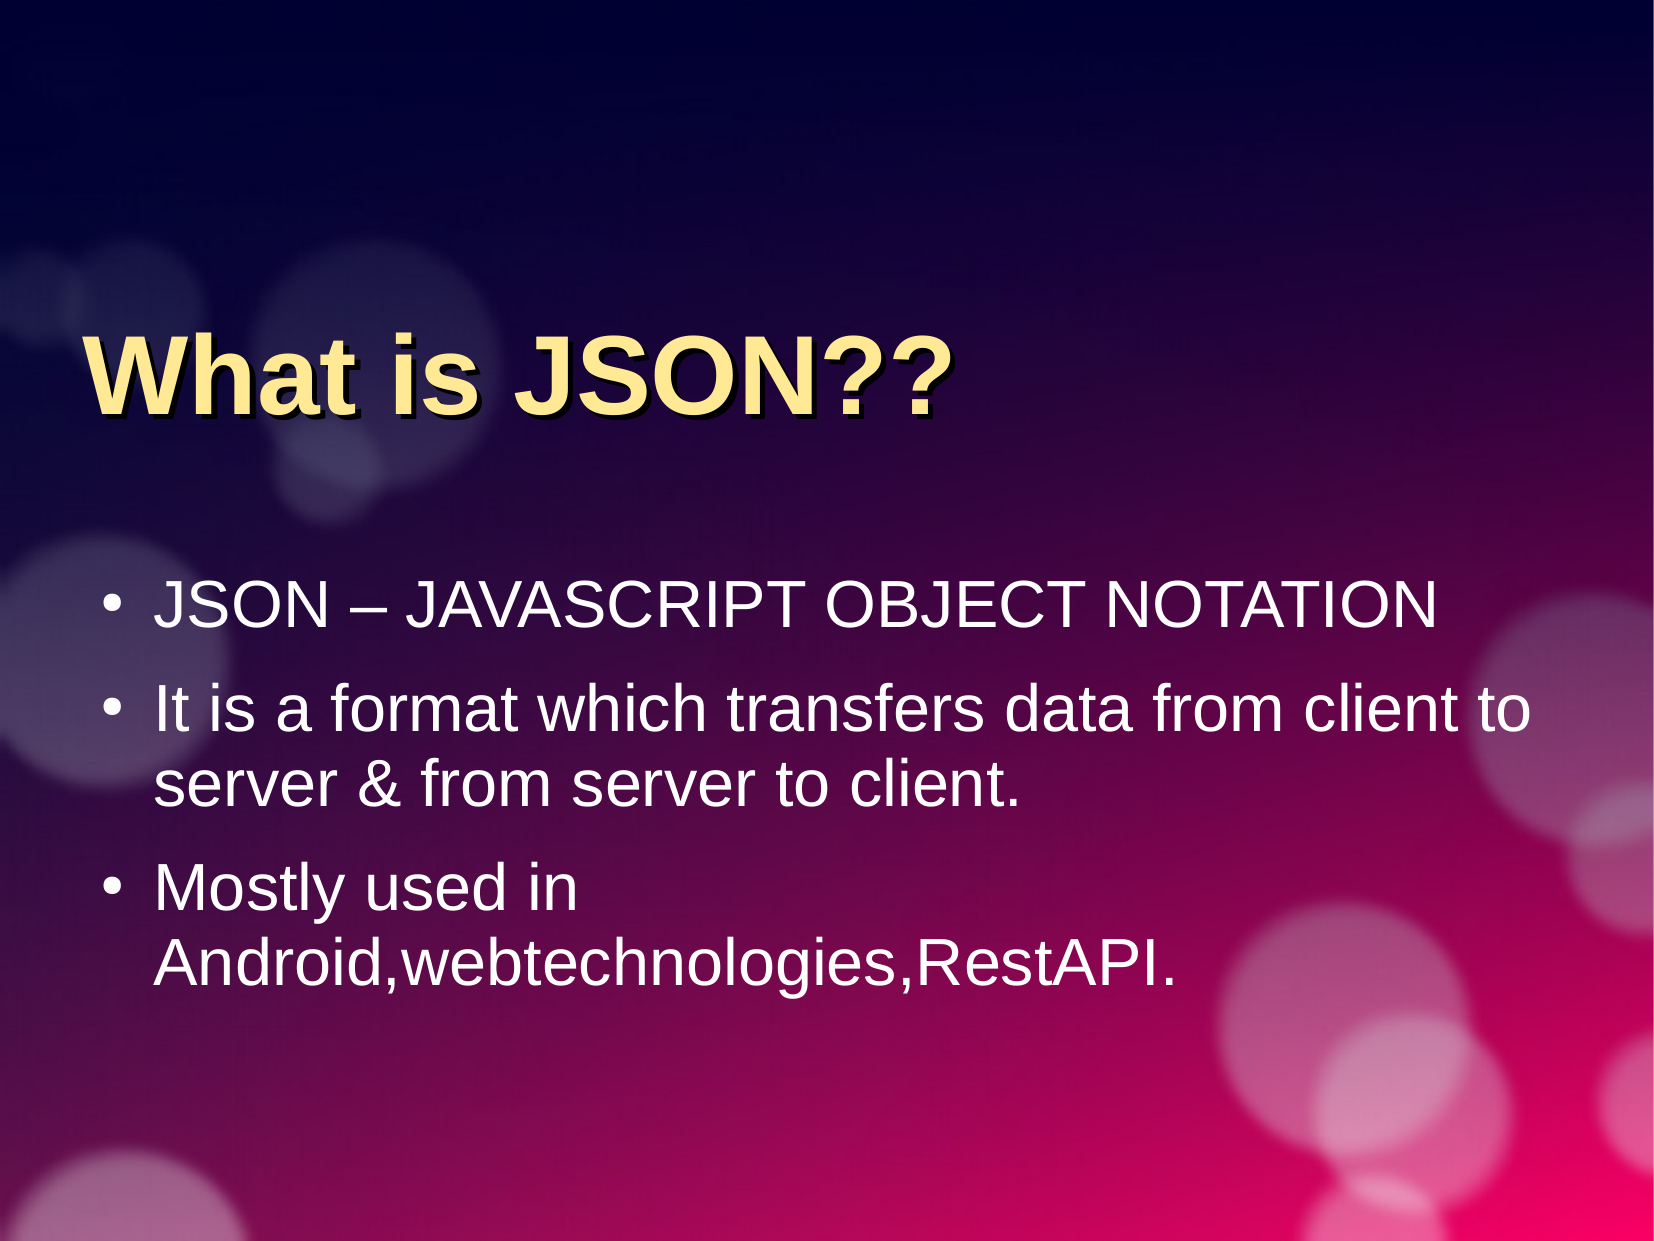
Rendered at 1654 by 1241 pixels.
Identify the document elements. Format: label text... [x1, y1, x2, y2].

title What is JSON?? [82, 271, 1571, 479]
list JSON – JAVASCRIPT OBJECT NOTATION It is a format which transfers data from client to server & from server to client. Mostly used in Android,webtechnologies,RestAPI. [82, 566, 1571, 1010]
picture [0, 0, 1654, 1241]
